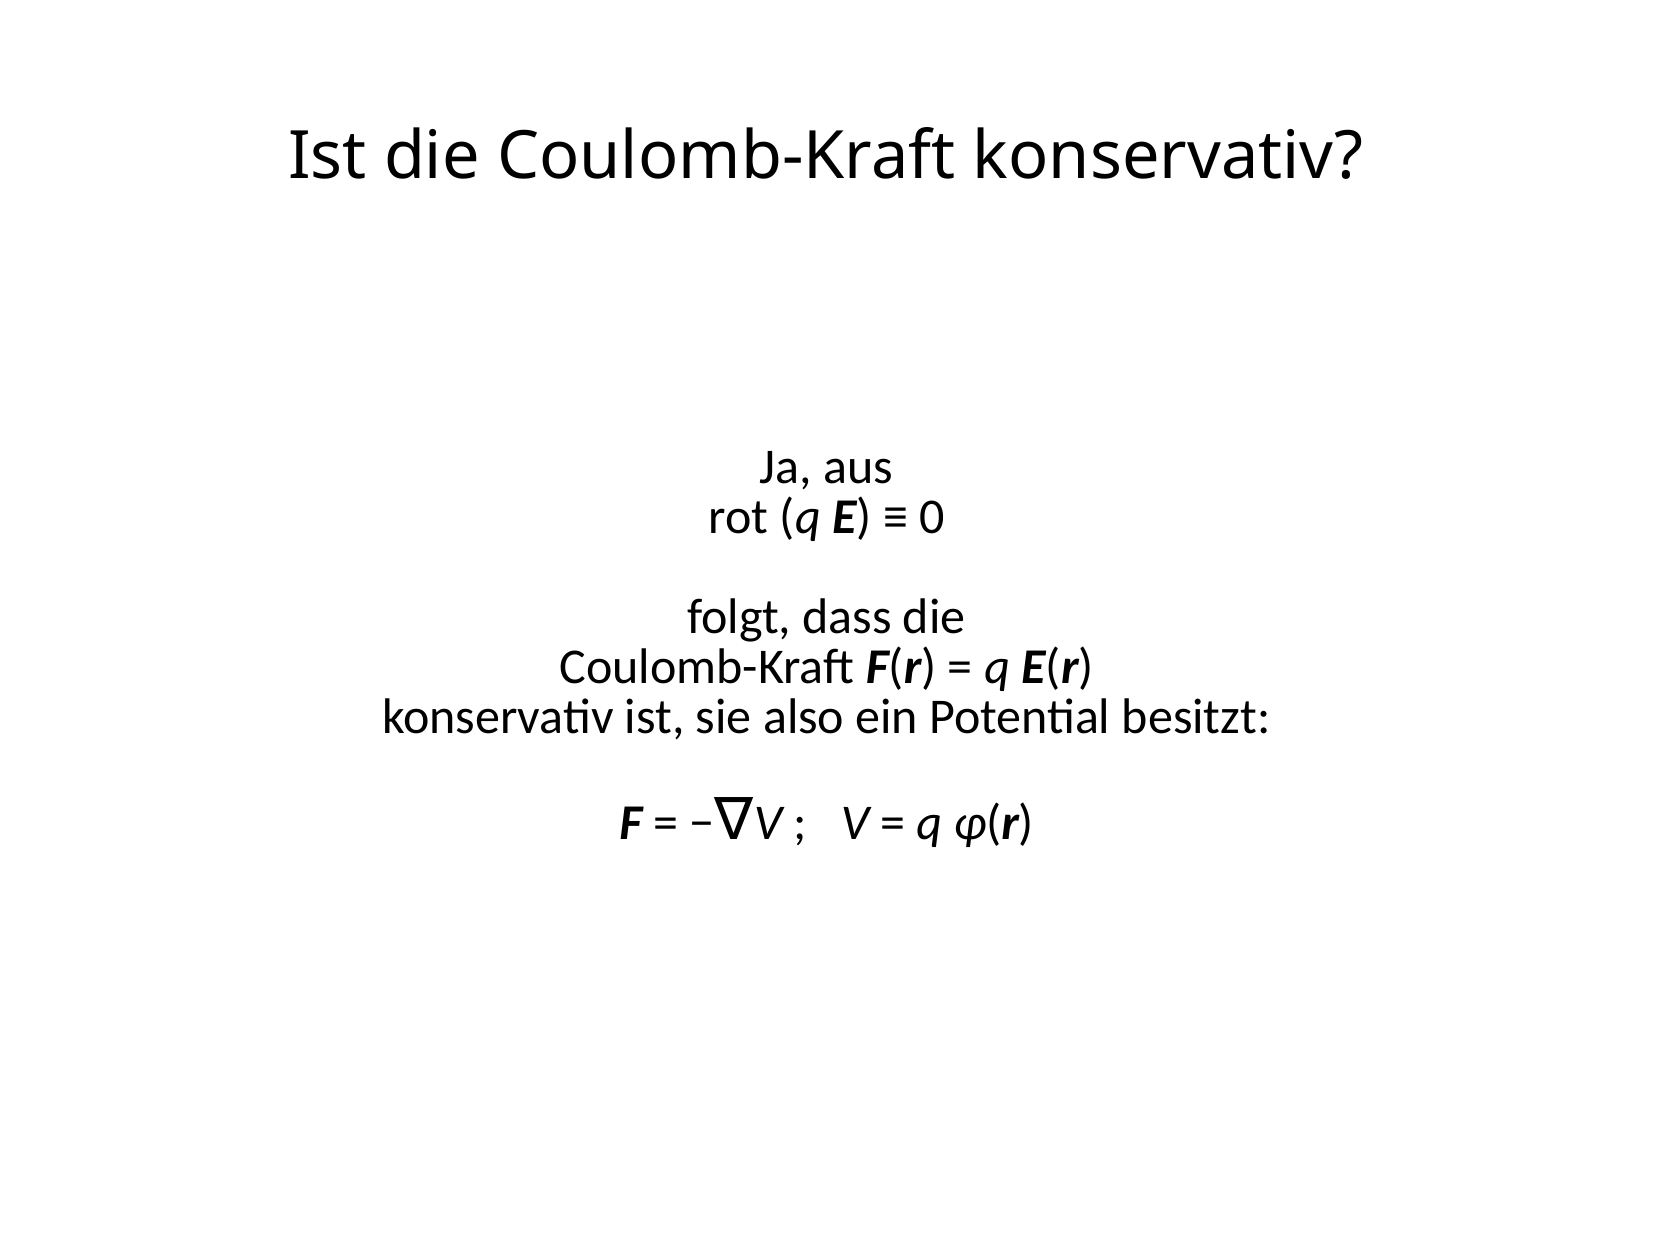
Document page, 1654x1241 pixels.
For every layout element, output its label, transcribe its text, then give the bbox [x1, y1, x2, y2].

title Ist die Coulomb-Kraft konservativ? [82, 49, 1571, 257]
subtitle Ja, aus rot (q E) ≡ 0 folgt, dass die Coulomb-Kraft F(r) = q E(r) konservativ ist, sie also ein Potential besitzt: F = −∇V ; V = q φ(r) [82, 290, 1571, 1010]
